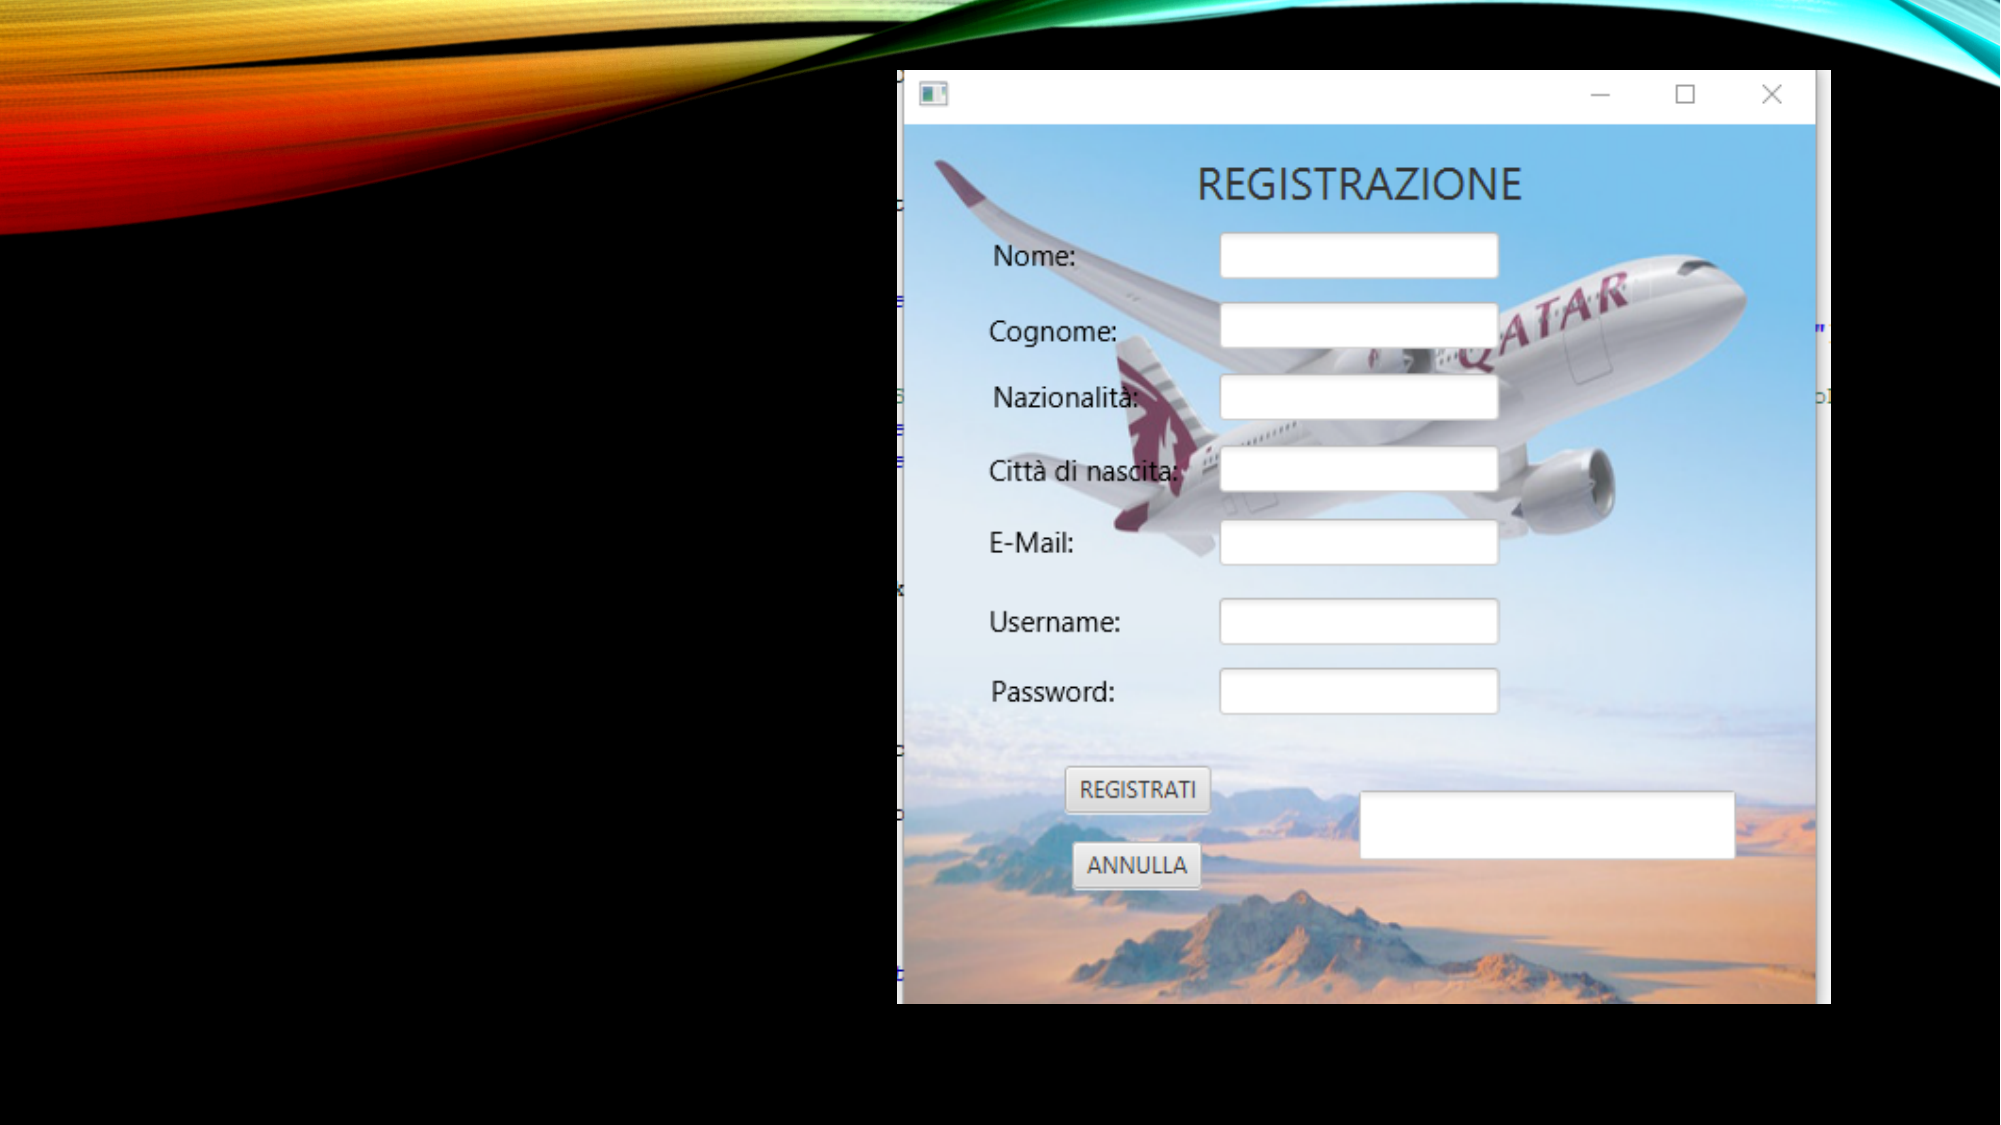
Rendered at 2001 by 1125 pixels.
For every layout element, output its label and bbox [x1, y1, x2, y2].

picture [0, 0, 2000, 1004]
